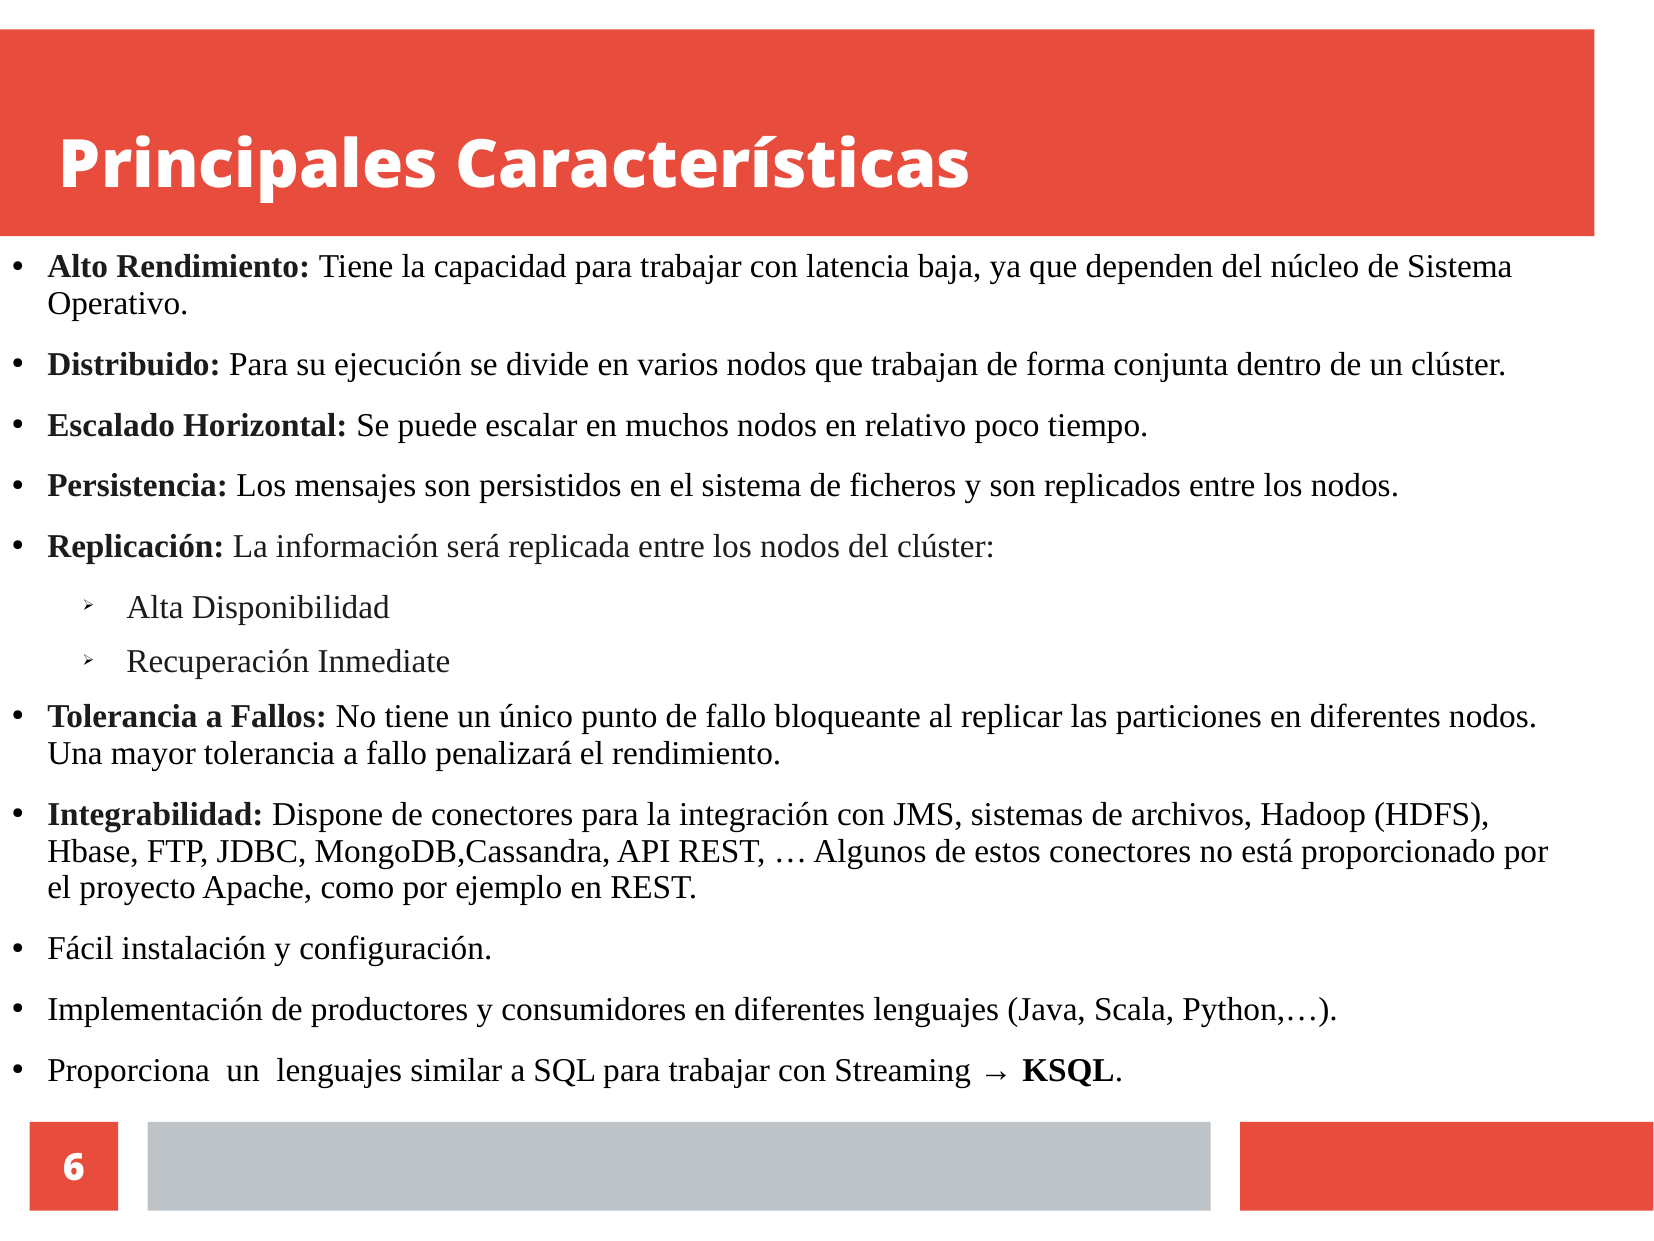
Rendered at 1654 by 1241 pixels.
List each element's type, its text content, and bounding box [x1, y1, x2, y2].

title Principales Características [59, 58, 1595, 207]
list Alto Rendimiento: Tiene la capacidad para trabajar con latencia baja, ya que dependen del núcleo de Sistema Operativo. Distribuido: Para su ejecución se divide en varios nodos que trabajan de forma conjunta dentro de un clúster. Escalado Horizontal: Se puede escalar en muchos nodos en relativo poco tiempo. Persistencia: Los mensajes son persistidos en el sistema de ficheros y son replicados entre los nodos. Replicación: La información será replicada entre los nodos del clúster: Alta Disponibilidad Recuperación Inmediate Tolerancia a Fallos: No tiene un único punto de fallo bloqueante al replicar las particiones en diferentes nodos. Una mayor tolerancia a fallo penalizará el rendimiento. Integrabilidad: Dispone de conectores para la integración con JMS, sistemas de archivos, Hadoop (HDFS), Hbase, FTP, JDBC, MongoDB,Cassandra, API REST, … Algunos de estos conectores no está proporcionado por el proyecto Apache, como por ejemplo en REST. Fácil instalación y configuración. Implementación de productores y consumidores en diferentes lenguajes (Java, Scala, Python,…). Proporciona un lenguajes similar a SQL para trabajar con Streaming → KSQL. [11, 248, 1583, 1123]
